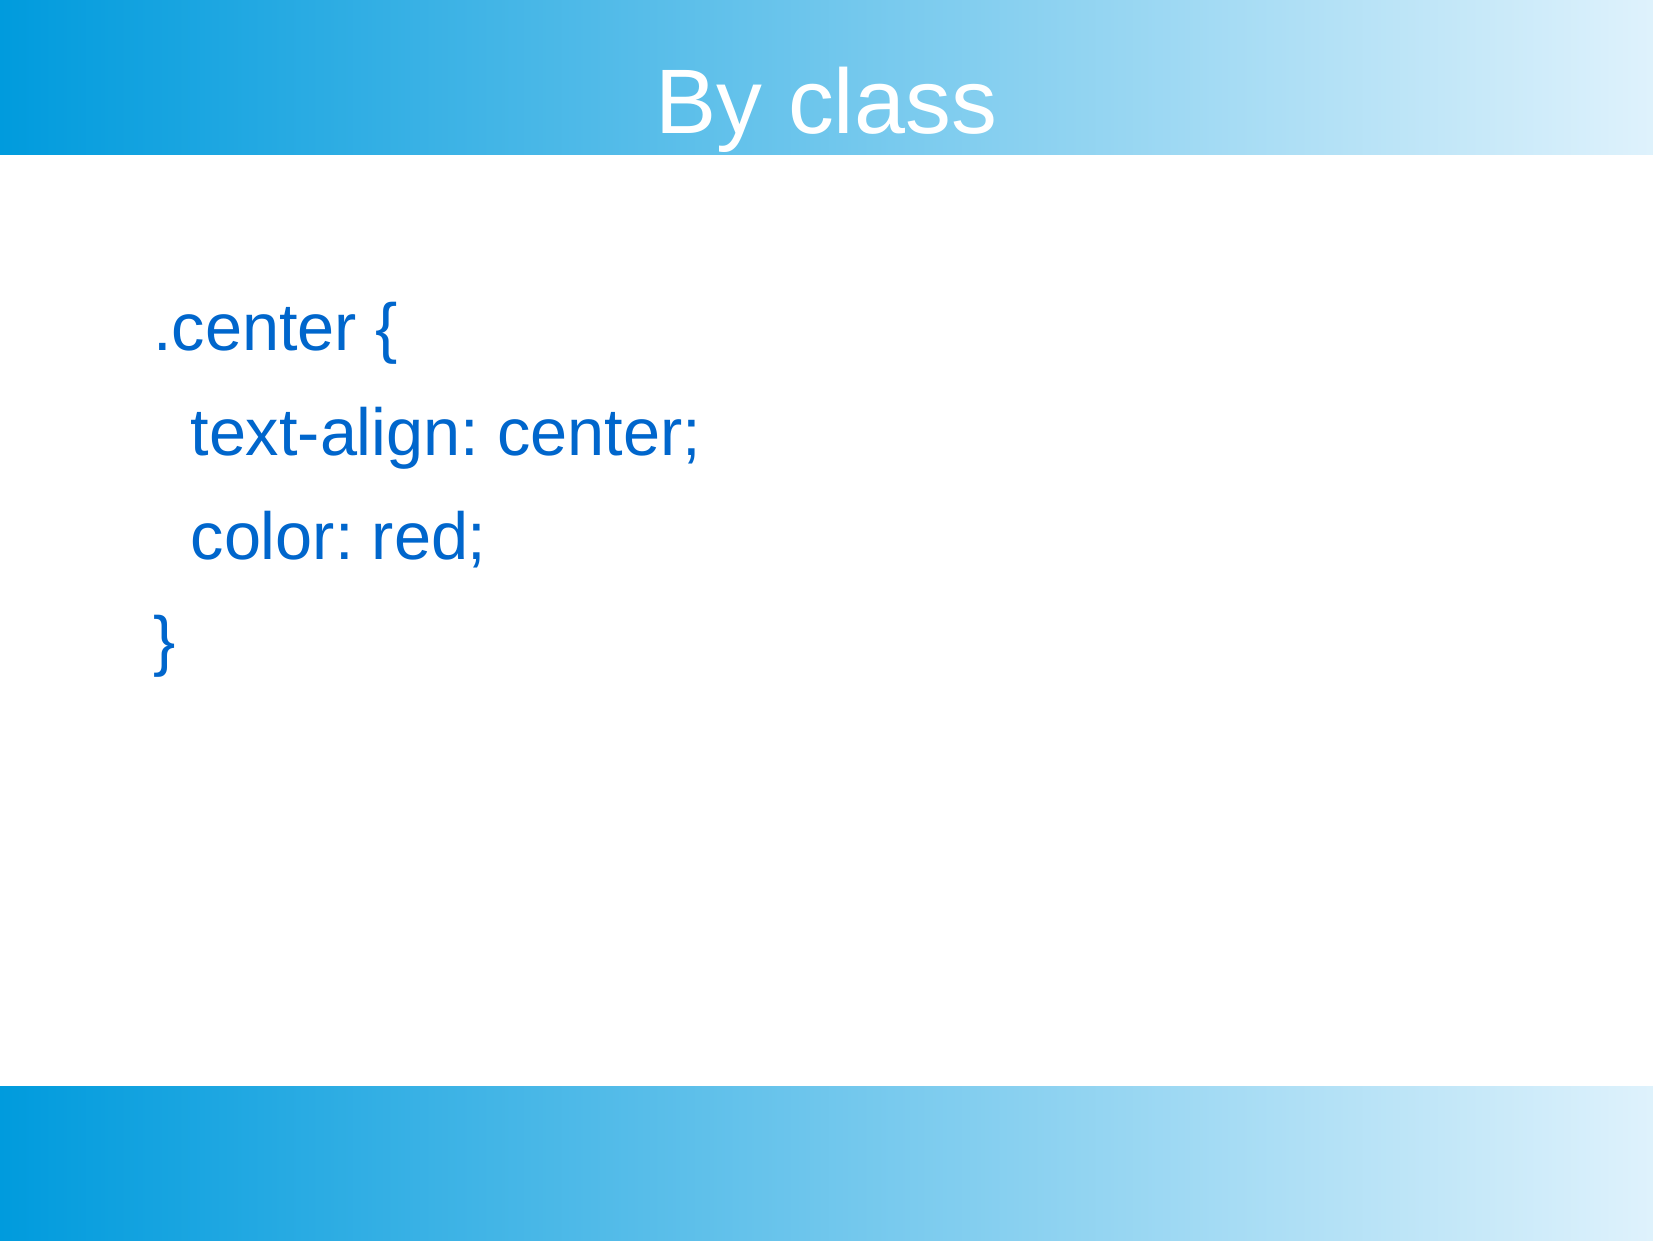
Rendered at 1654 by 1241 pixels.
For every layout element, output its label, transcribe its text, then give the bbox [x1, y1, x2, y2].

title By class [82, 49, 1571, 155]
list .center { text-align: center; color: red; } [82, 290, 1571, 1010]
